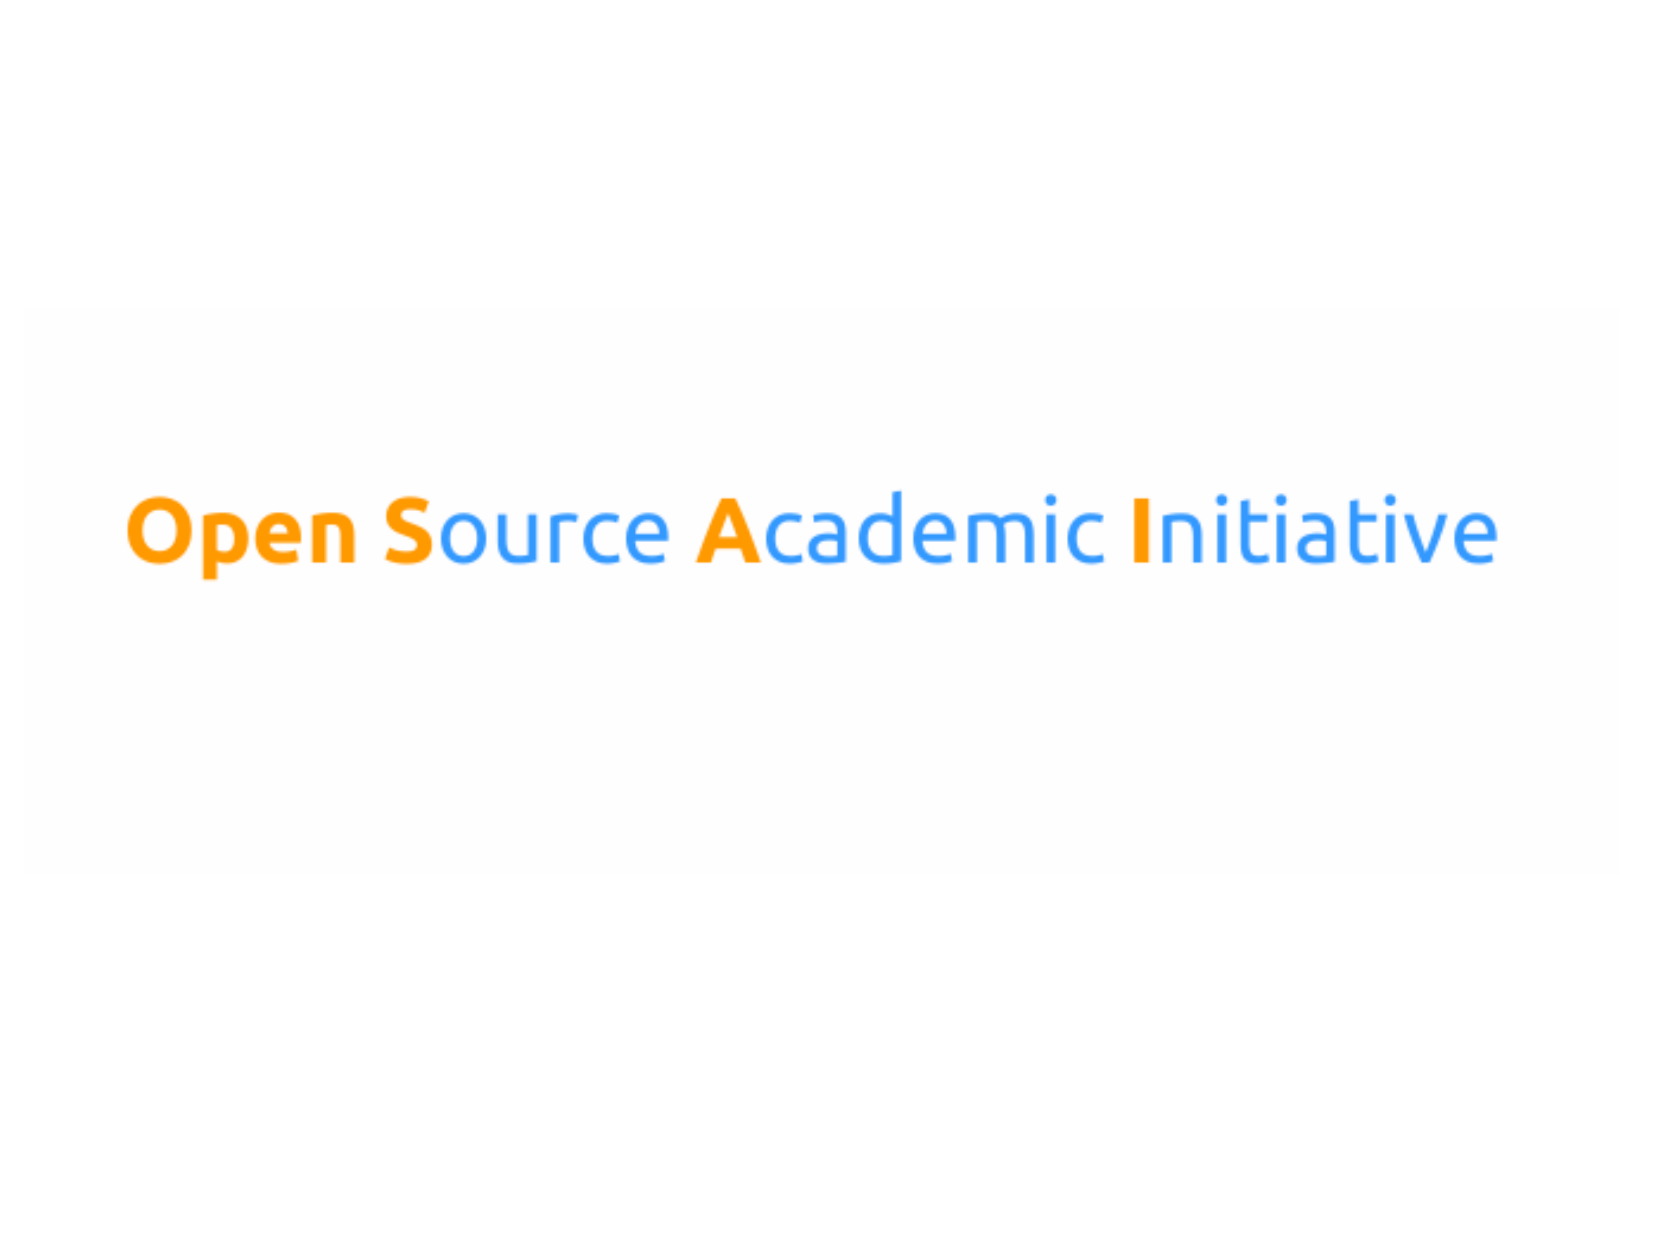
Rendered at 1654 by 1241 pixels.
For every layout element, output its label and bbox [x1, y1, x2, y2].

picture [24, 307, 1619, 875]
